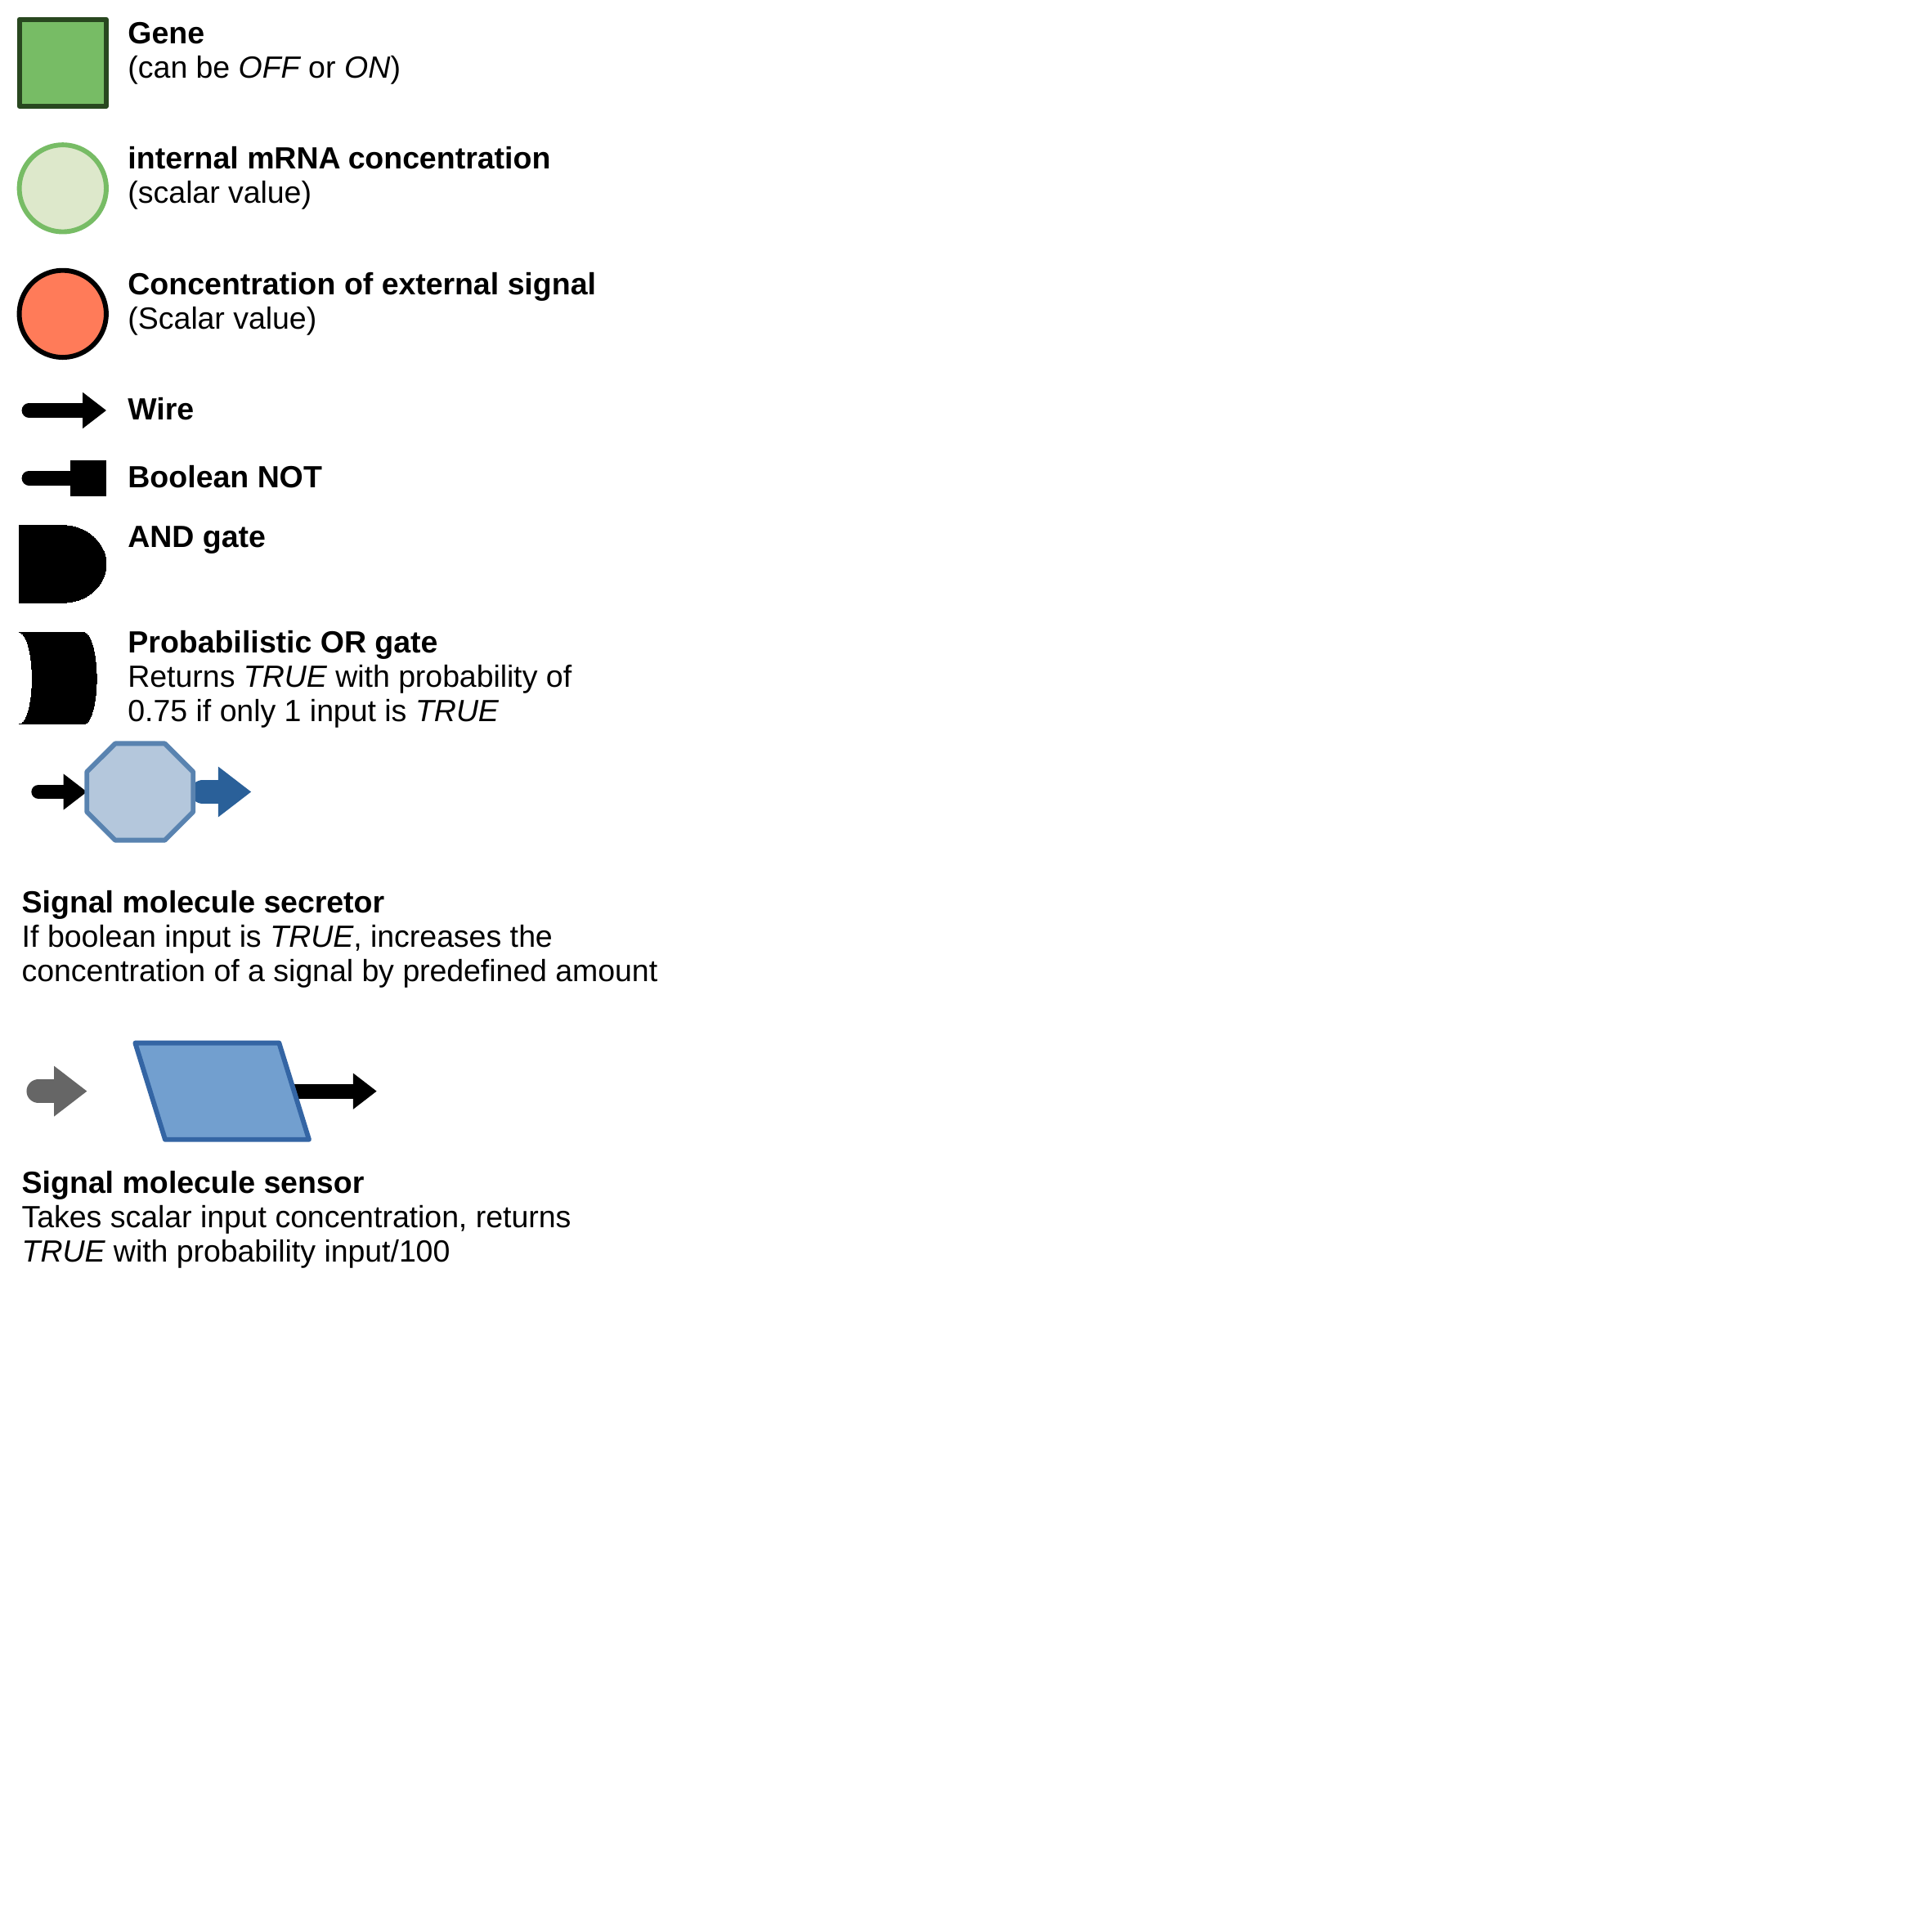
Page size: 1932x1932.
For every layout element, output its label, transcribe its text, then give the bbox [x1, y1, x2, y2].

text_box Probabilistic OR gate Returns TRUE with probability of 0.75 if only 1 input is TRUE [115, 618, 609, 734]
text_box [19, 19, 106, 106]
text_box Boolean NOT [115, 454, 609, 512]
text_box [19, 632, 97, 724]
text_box internal mRNA concentration (scalar value) [115, 135, 580, 251]
text_box Gene (can be OFF or ON) [115, 9, 425, 97]
text_box Concentration of external signal (Scalar value) [115, 260, 648, 348]
text_box [135, 1042, 309, 1140]
text_box Wire [115, 386, 609, 435]
text_box [19, 270, 106, 358]
text_box Signal molecule sensor Takes scalar input concentration, returns TRUE with probability input/100 [9, 1159, 589, 1275]
text_box [19, 145, 106, 232]
text_box AND gate [115, 513, 609, 618]
text_box Signal molecule secretor If boolean input is TRUE, increases the concentration of a signal by predefined amount [9, 878, 676, 1029]
text_box [19, 525, 106, 603]
text_box [87, 743, 194, 840]
